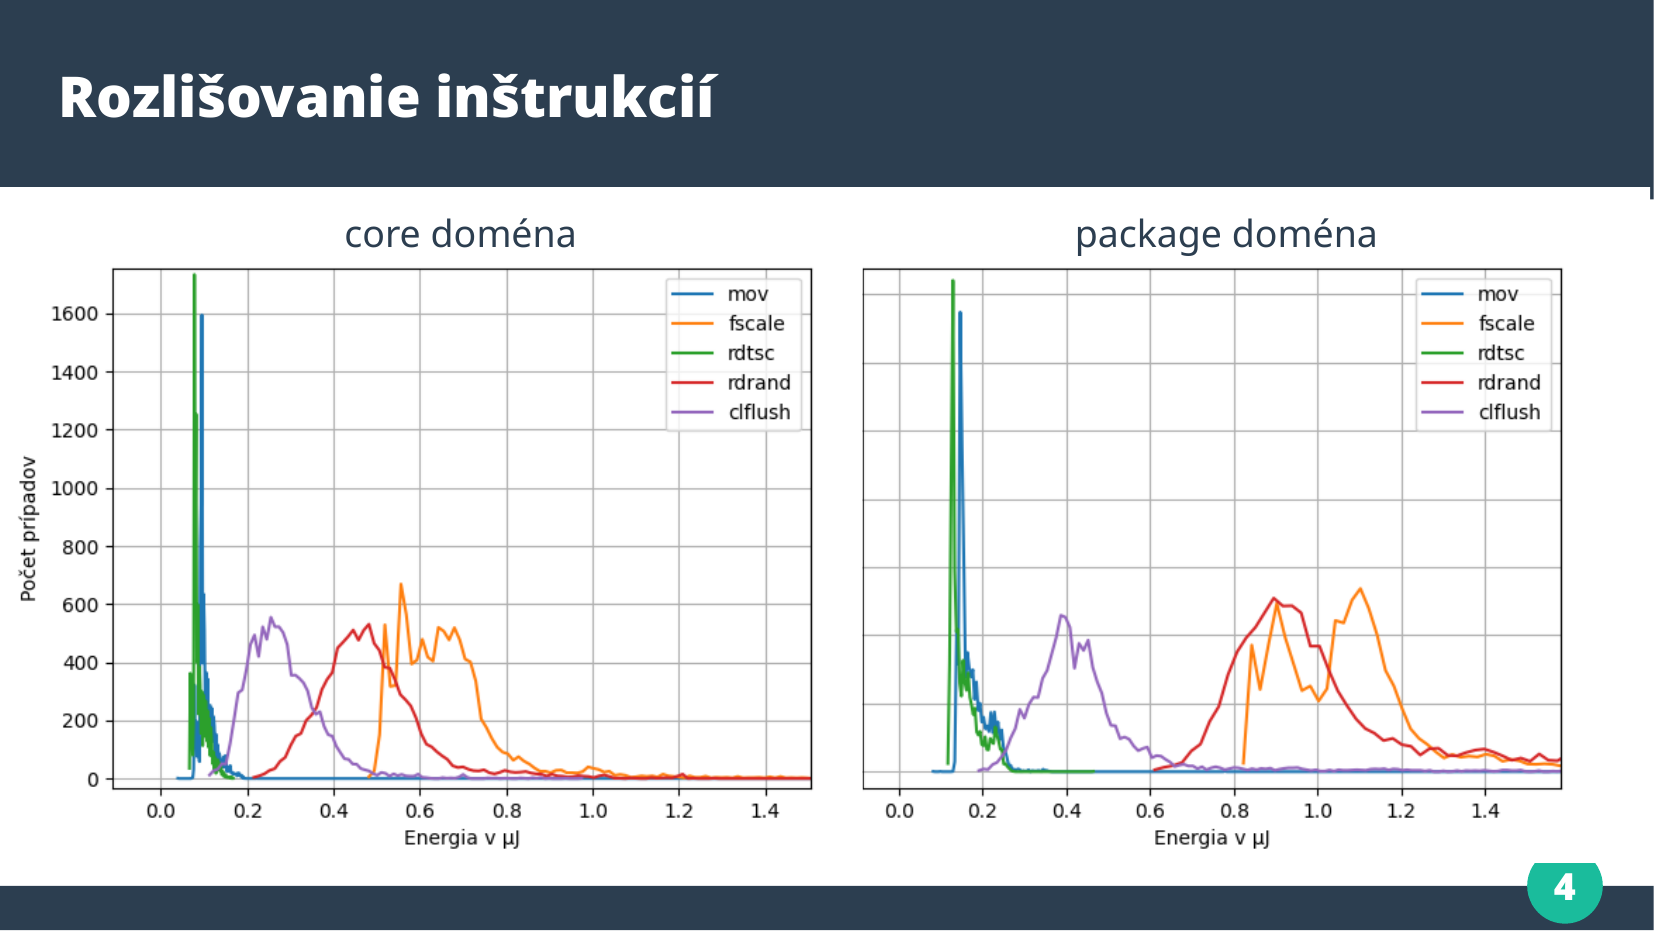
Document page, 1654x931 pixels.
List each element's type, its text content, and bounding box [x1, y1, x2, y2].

text_box package doména [1020, 182, 1433, 285]
text_box core doména [292, 204, 630, 263]
picture [0, 187, 1651, 863]
title Rozlišovanie inštrukcií [59, 37, 1595, 155]
